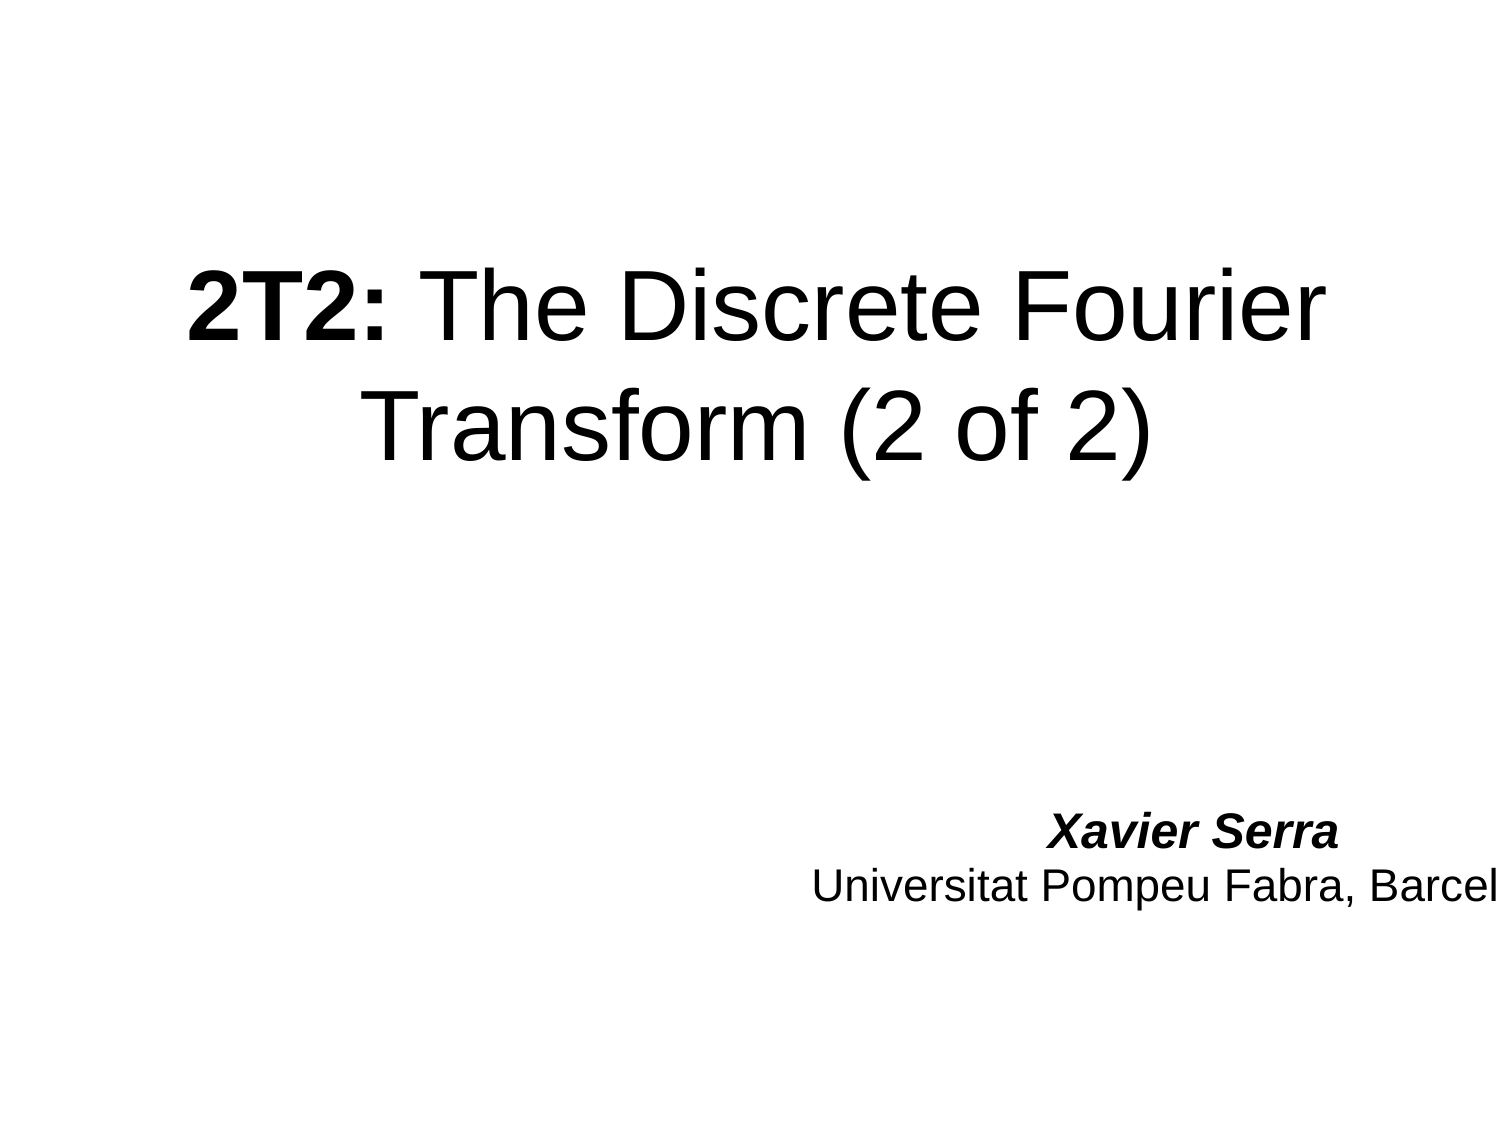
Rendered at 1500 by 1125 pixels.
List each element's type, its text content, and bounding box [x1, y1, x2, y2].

title 2T2: The Discrete Fourier Transform (2 of 2) [30, 90, 1486, 631]
text_box Xavier Serra Universitat Pompeu Fabra, Barcelona [737, 795, 1500, 1081]
